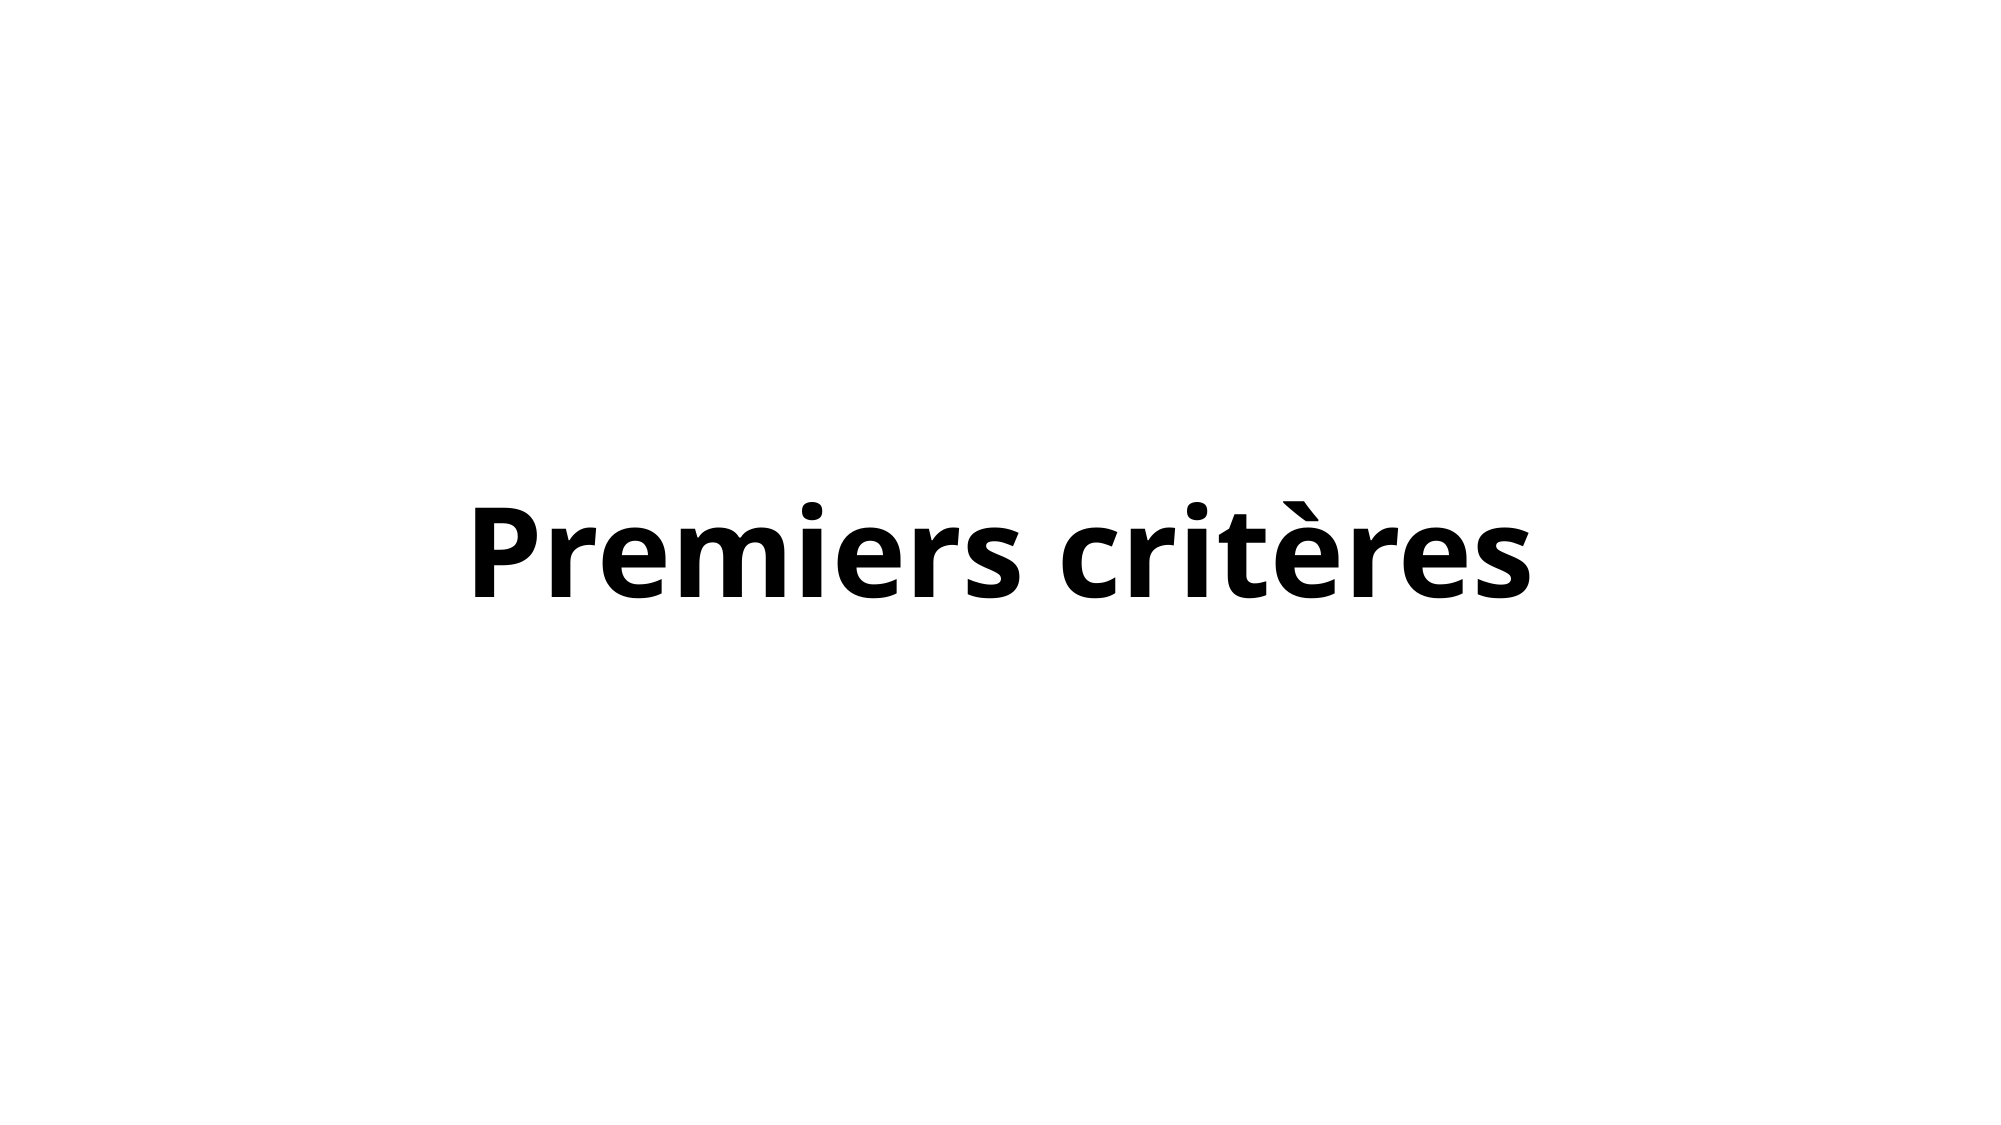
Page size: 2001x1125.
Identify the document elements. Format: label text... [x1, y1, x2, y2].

title Premiers critères [137, 59, 1863, 1055]
